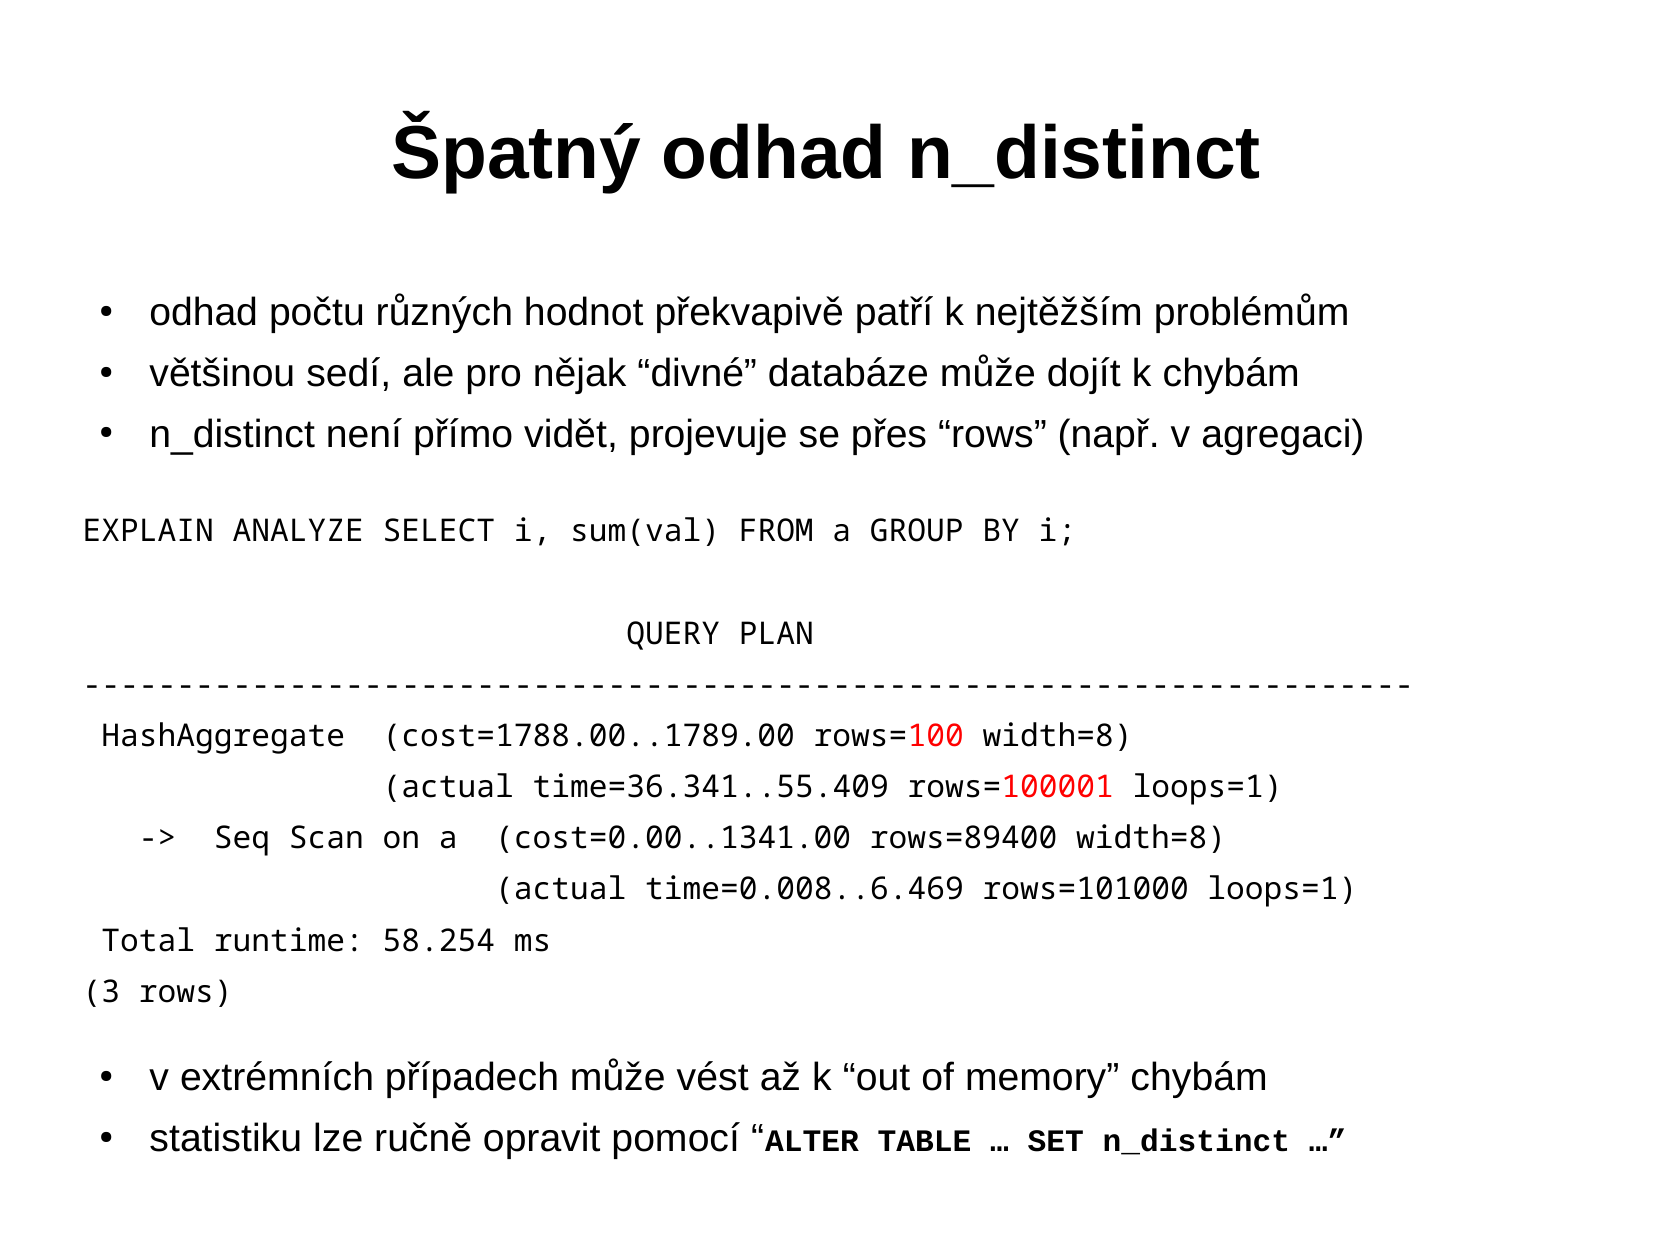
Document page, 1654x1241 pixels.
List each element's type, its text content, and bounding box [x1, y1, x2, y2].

list odhad počtu různých hodnot překvapivě patří k nejtěžším problémům většinou sedí, ale pro nějak “divné” databáze může dojít k chybám n_distinct není přímo vidět, projevuje se přes “rows” (např. v agregaci) EXPLAIN ANALYZE SELECT i, sum(val) FROM a GROUP BY i; QUERY PLAN ----------------------------------------------------------------------- HashAggregate (cost=1788.00..1789.00 rows=100 width=8) (actual time=36.341..55.409 rows=100001 loops=1) -> Seq Scan on a (cost=0.00..1341.00 rows=89400 width=8) (actual time=0.008..6.469 rows=101000 loops=1) Total runtime: 58.254 ms (3 rows) v extrémních případech může vést až k “out of memory” chybám statistiku lze ručně opravit pomocí “ALTER TABLE … SET n_distinct …” [82, 290, 1538, 1171]
title Špatný odhad n_distinct [82, 49, 1571, 257]
